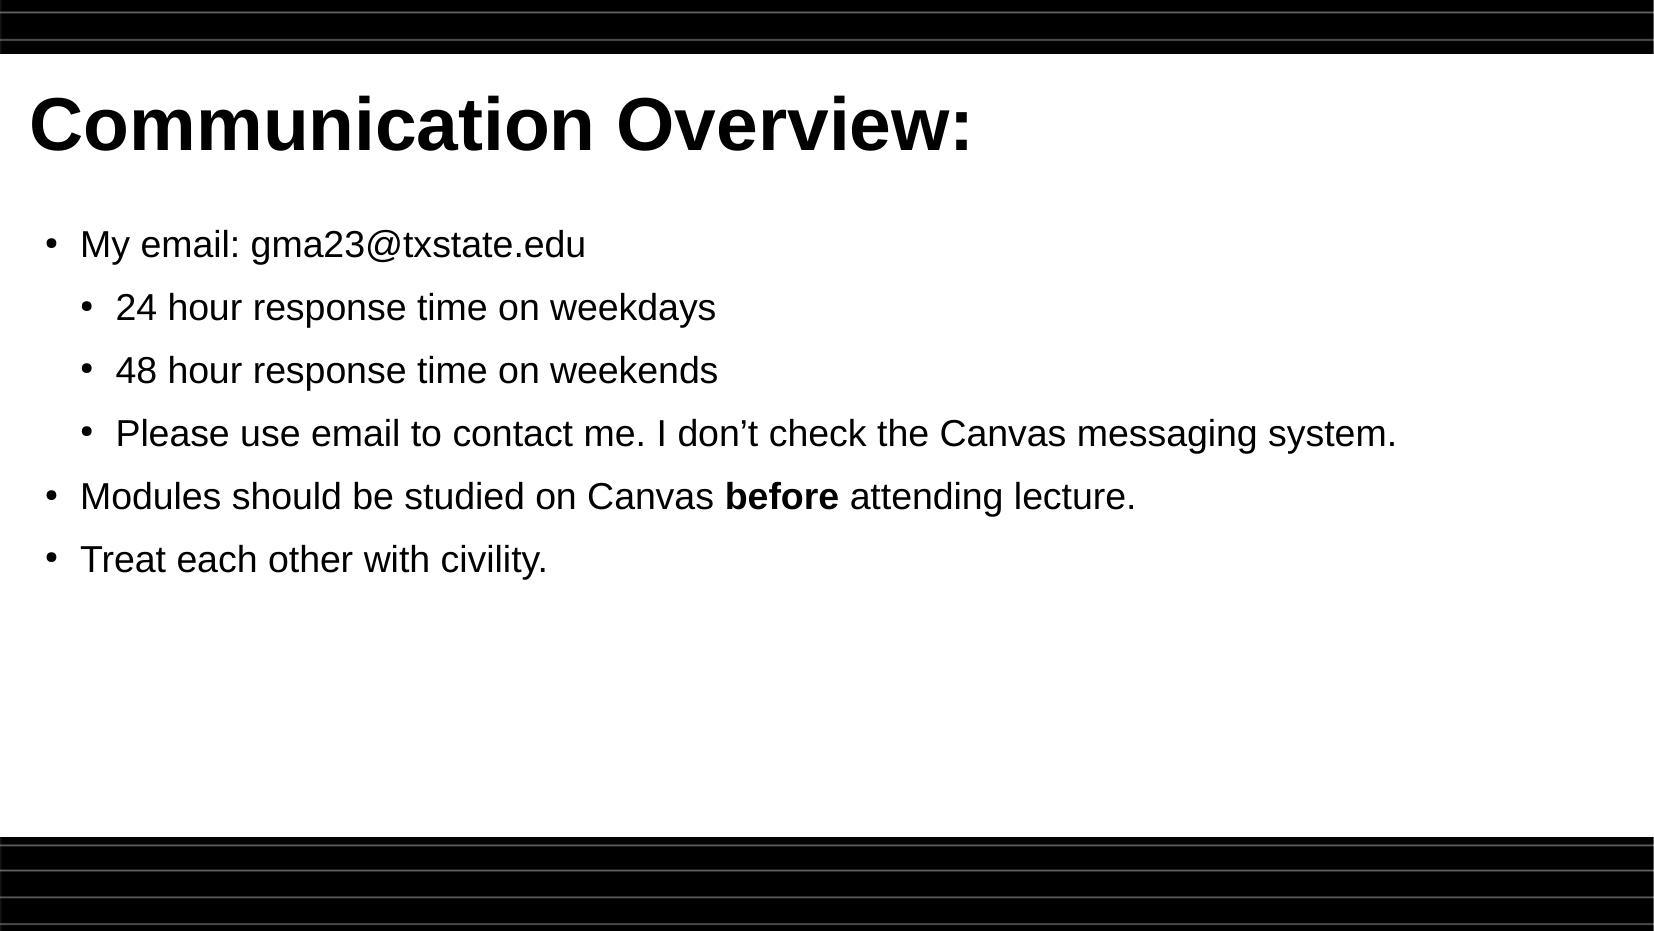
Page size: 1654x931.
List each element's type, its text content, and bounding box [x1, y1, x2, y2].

text_box My email: gma23@txstate.edu 24 hour response time on weekdays 48 hour response time on weekends Please use email to contact me. I don’t check the Canvas messaging system. Modules should be studied on Canvas before attending lecture. Treat each other with civility. [30, 195, 1606, 588]
picture [0, 0, 1654, 54]
picture [0, 837, 1654, 931]
text_box Communication Overview: [15, 75, 1591, 174]
